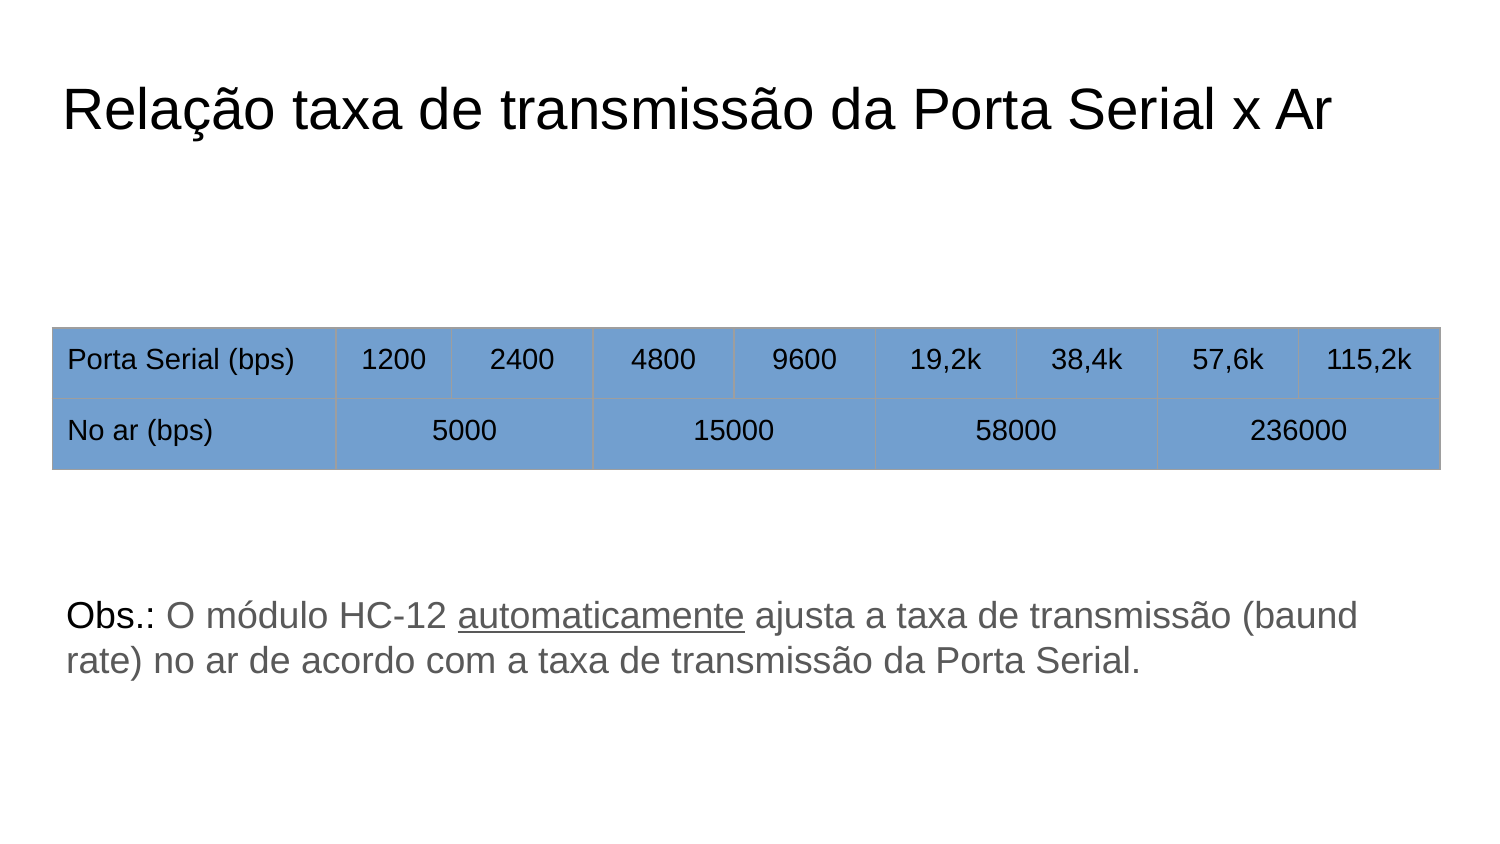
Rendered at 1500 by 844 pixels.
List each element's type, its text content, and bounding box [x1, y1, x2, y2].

title Relação taxa de transmissão da Porta Serial x Ar [47, 55, 1446, 175]
table_header Porta Serial (bps) [53, 329, 335, 398]
table_cell No ar (bps) [53, 399, 335, 469]
table_header 9600 [735, 329, 875, 398]
table_header 38,4k [1017, 329, 1157, 398]
table_header 19,2k [876, 329, 1016, 398]
table_header 115,2k [1299, 329, 1439, 398]
table_header 1200 [337, 329, 451, 398]
table_header 57,6k [1158, 329, 1298, 398]
table_cell 15000 [594, 399, 875, 469]
list Obs.: O módulo HC-12 automaticamente ajusta a taxa de transmissão (baund rate) no ar de acordo com a taxa de transmissão da Porta Serial. [51, 576, 1449, 709]
table_cell 236000 [1158, 399, 1439, 469]
table_cell 5000 [337, 399, 592, 469]
table_header 2400 [452, 329, 592, 398]
table_cell 58000 [876, 399, 1157, 469]
table_header 4800 [594, 329, 733, 398]
